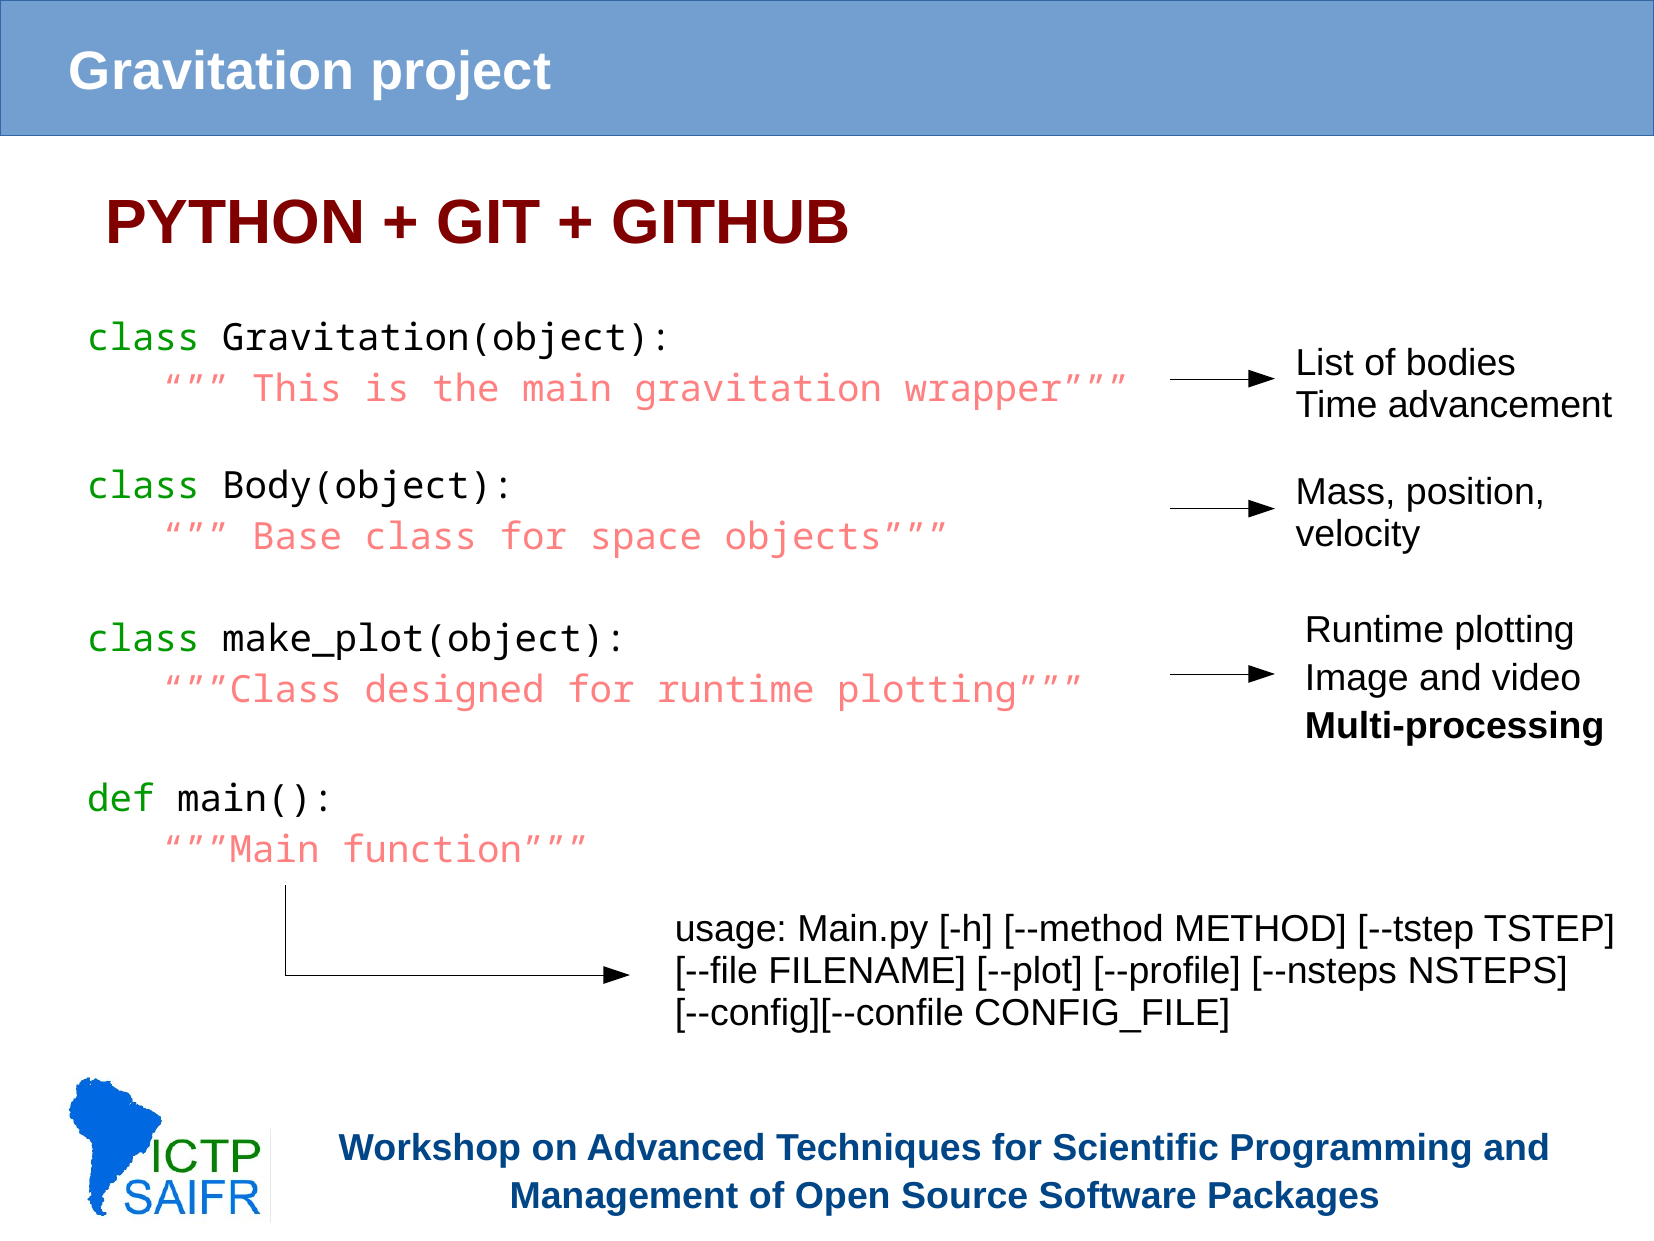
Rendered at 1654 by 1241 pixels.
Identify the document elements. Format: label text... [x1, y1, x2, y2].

text_box class Body(object): “”” Base class for space objects””” [72, 450, 1183, 597]
text_box Workshop on Advanced Techniques for Scientific Programming and Management of Open Source Software Packages [255, 1112, 1636, 1233]
text_box Mass, position, velocity [1280, 463, 1641, 569]
text_box [0, 0, 1654, 136]
text_box List of bodies Time advancement [1280, 333, 1641, 439]
text_box class Gravitation(object): “”” This is the main gravitation wrapper””” [72, 303, 1183, 449]
text_box Runtime plotting Image and video Multi-processing [1290, 600, 1654, 754]
text_box Gravitation project [54, 33, 580, 109]
text_box usage: Main.py [-h] [--method METHOD] [--tstep TSTEP] [--file FILENAME] [--plot] [--profile] [--nsteps NSTEPS] [--config][--confile CONFIG_FILE] [660, 900, 1654, 1081]
picture [47, 1064, 271, 1235]
text_box class make_plot(object): “””Class designed for runtime plotting””” [72, 604, 1183, 750]
text_box def main(): “””Main function””” [72, 763, 1183, 910]
text_box PYTHON + GIT + GITHUB [20, 180, 936, 291]
